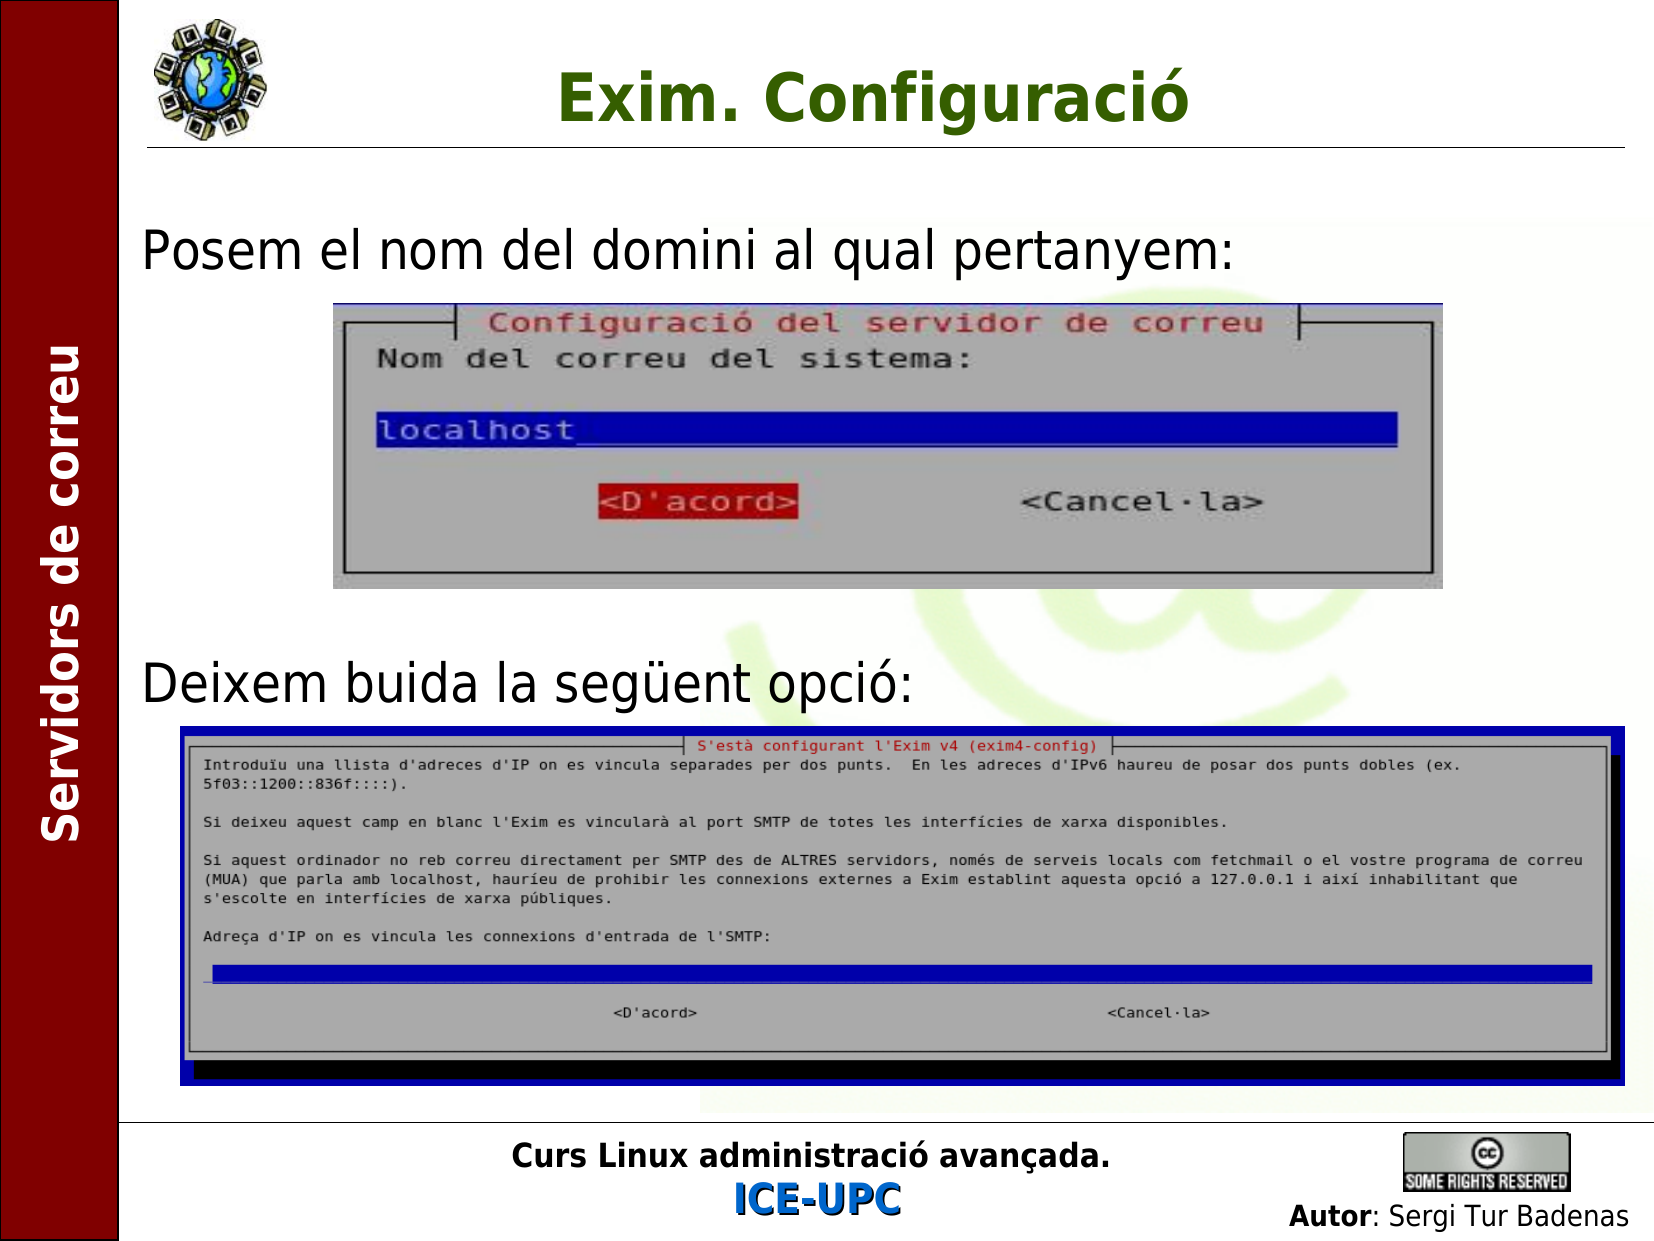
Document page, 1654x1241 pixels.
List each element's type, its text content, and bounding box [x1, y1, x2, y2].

list Posem el nom del domini al qual pertanyem: Deixem buida la següent opció: [141, 219, 1630, 1055]
picture [154, 19, 268, 49]
picture [180, 217, 1654, 1113]
picture [333, 303, 1443, 589]
title Exim. Configuració [129, 49, 1619, 148]
picture [1403, 1132, 1571, 1192]
